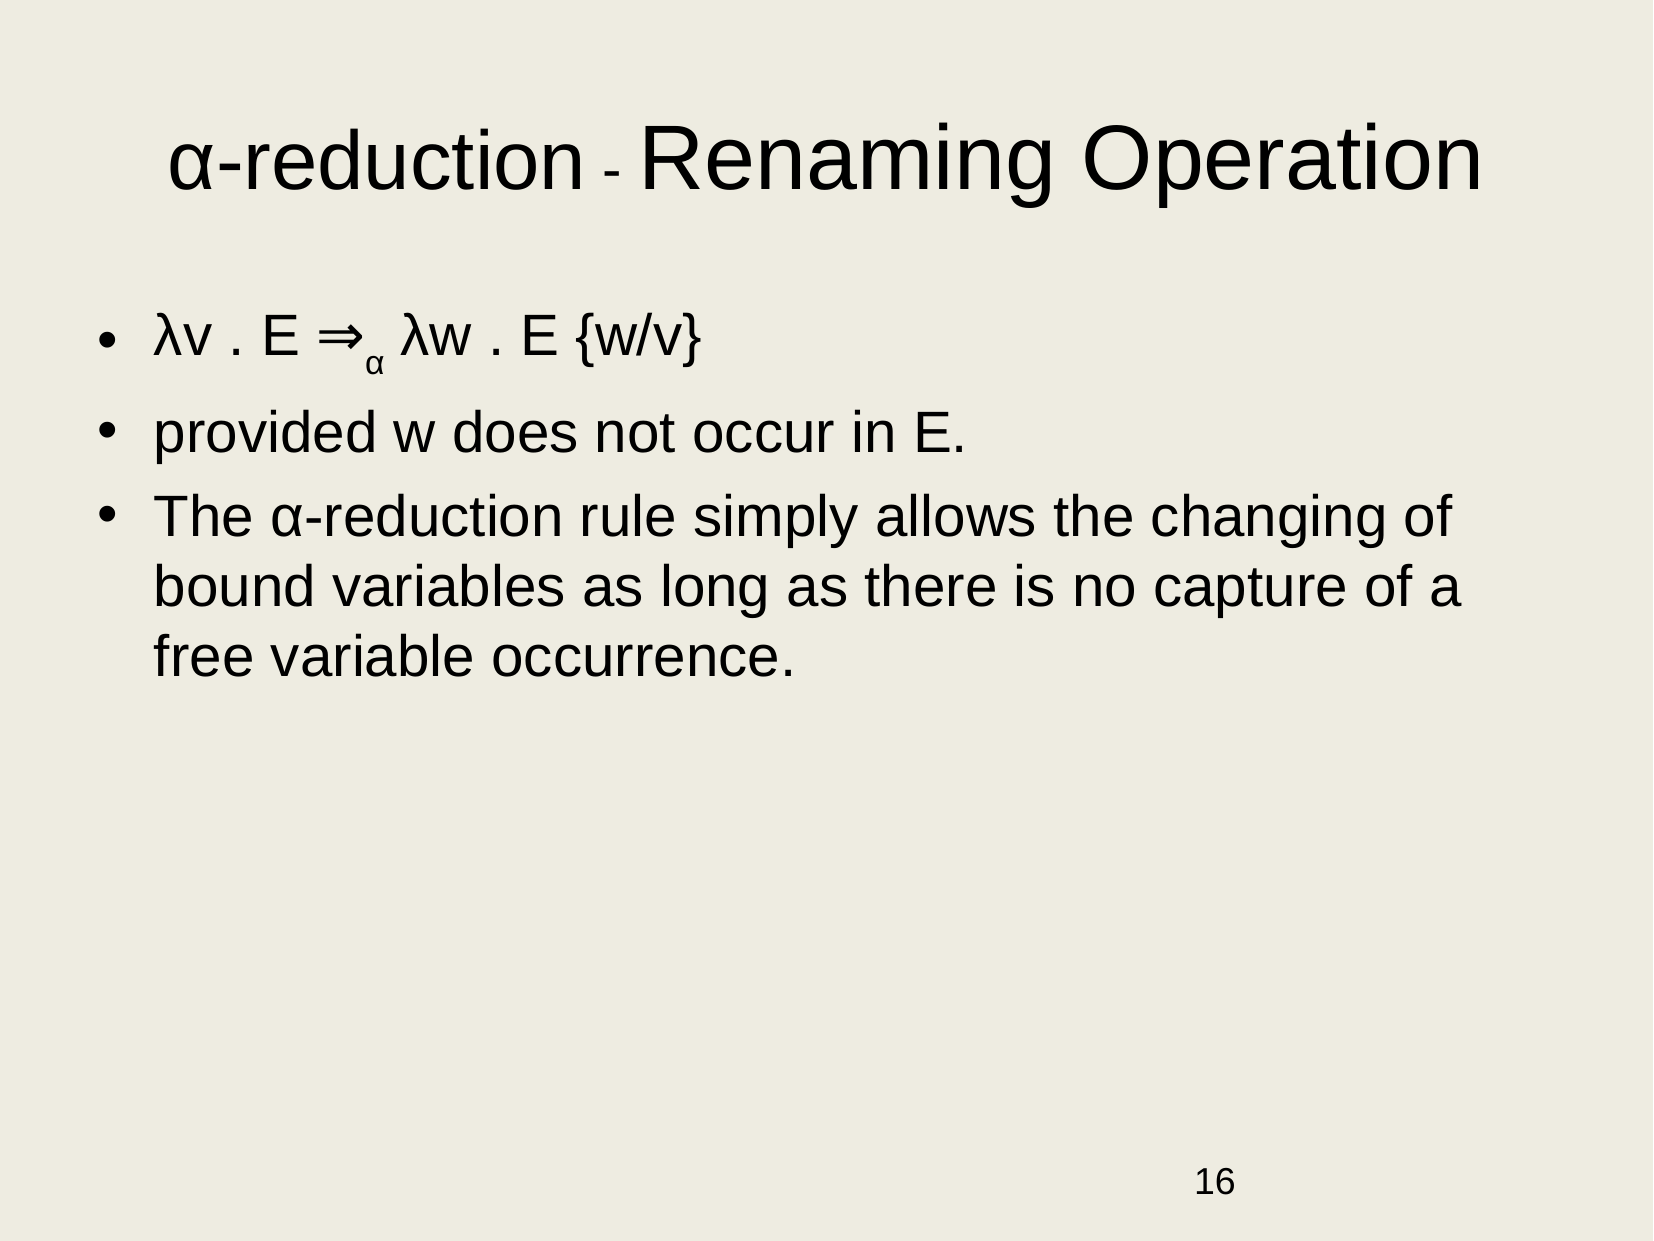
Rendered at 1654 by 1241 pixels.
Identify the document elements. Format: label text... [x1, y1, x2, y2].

slide_number <number> [1179, 1149, 1565, 1216]
list λv . E ⇒α λw . E {w/v} provided w does not occur in E. The α-reduction rule simply allows the changing of bound variables as long as there is no capture of a free variable occurrence. [82, 289, 1571, 1109]
title α-reduction - Renaming Operation [82, 49, 1571, 257]
